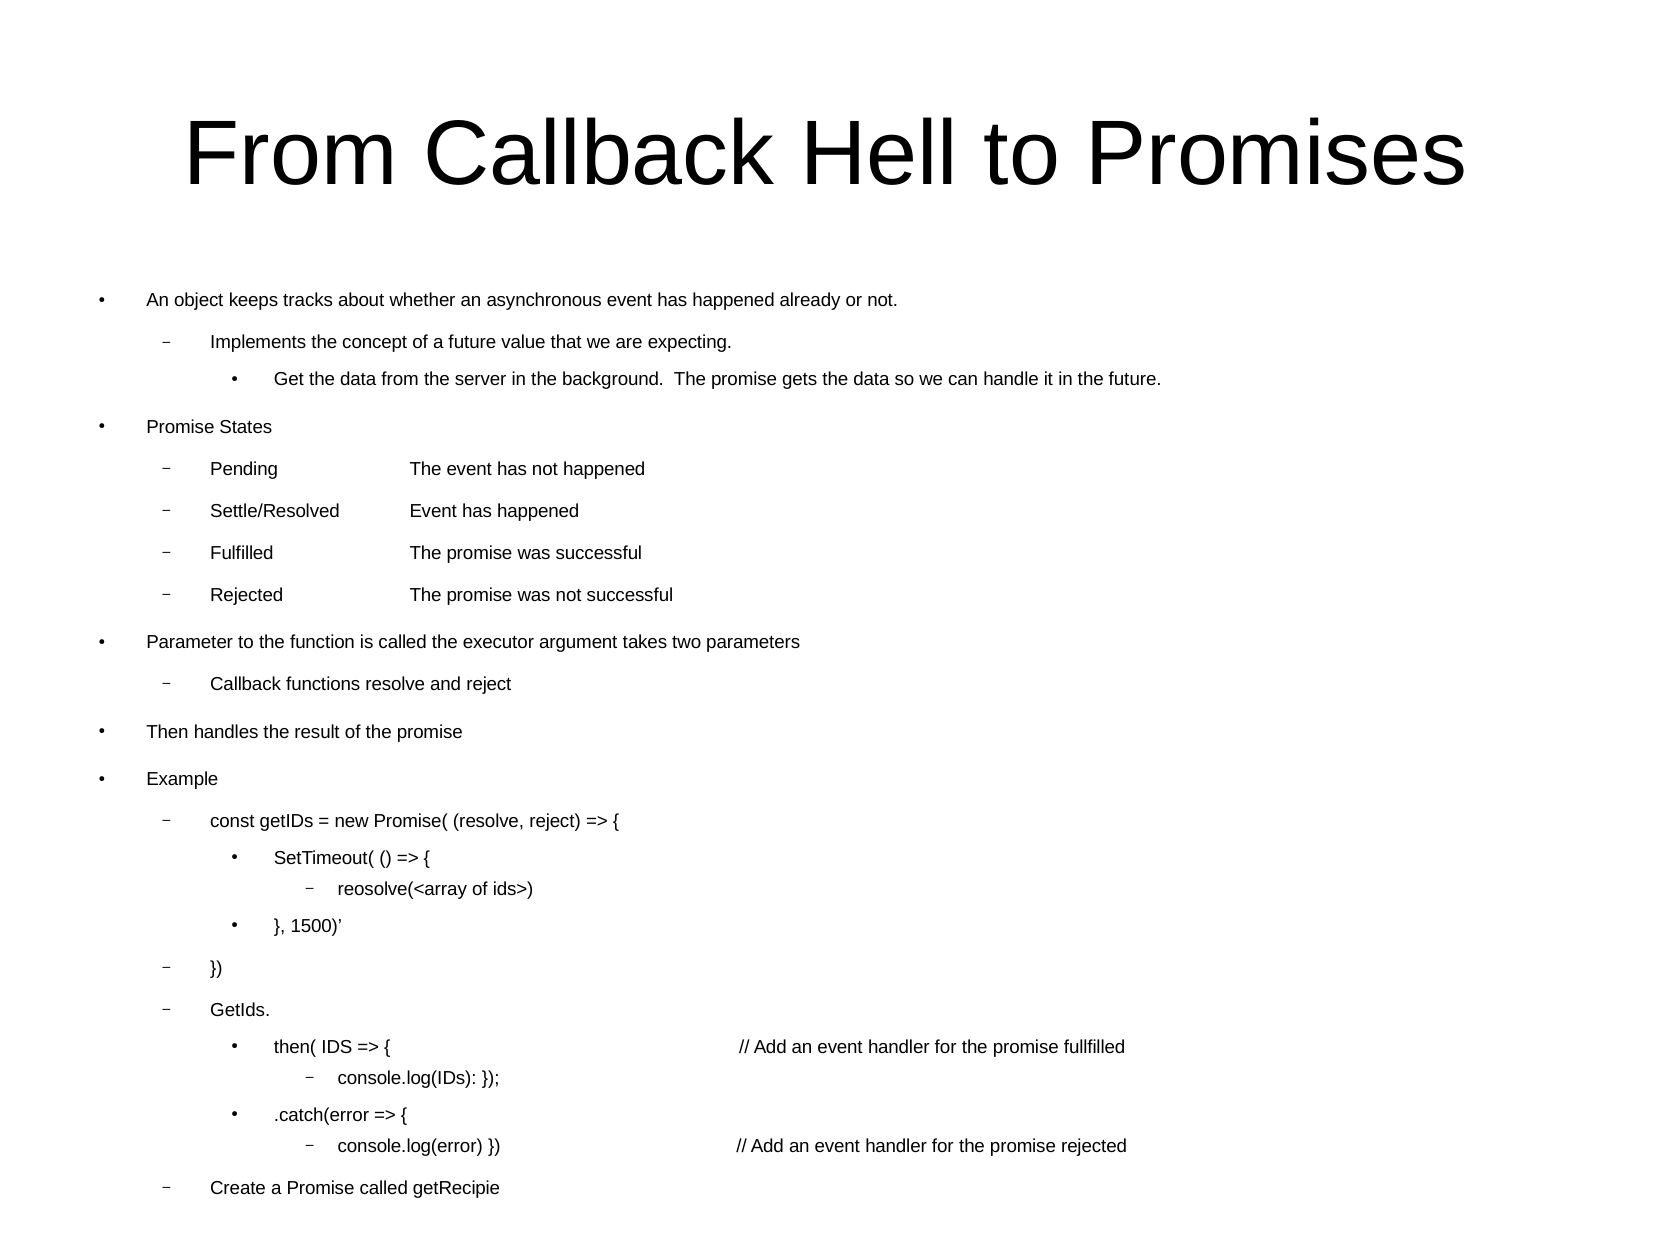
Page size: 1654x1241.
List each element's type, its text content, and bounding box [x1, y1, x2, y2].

list An object keeps tracks about whether an asynchronous event has happened already or not. Implements the concept of a future value that we are expecting. Get the data from the server in the background. The promise gets the data so we can handle it in the future. Promise States Pending The event has not happened Settle/Resolved Event has happened Fulfilled The promise was successful Rejected The promise was not successful Parameter to the function is called the executor argument takes two parameters Callback functions resolve and reject Then handles the result of the promise Example const getIDs = new Promise( (resolve, reject) => { SetTimeout( () => { reosolve(<array of ids>) }, 1500)’ }) GetIds. then( IDS => { // Add an event handler for the promise fullfilled console.log(IDs): }); .catch(error => { console.log(error) }) // Add an event handler for the promise rejected Create a Promise called getRecipie [82, 290, 1571, 1205]
title From Callback Hell to Promises [82, 49, 1571, 257]
